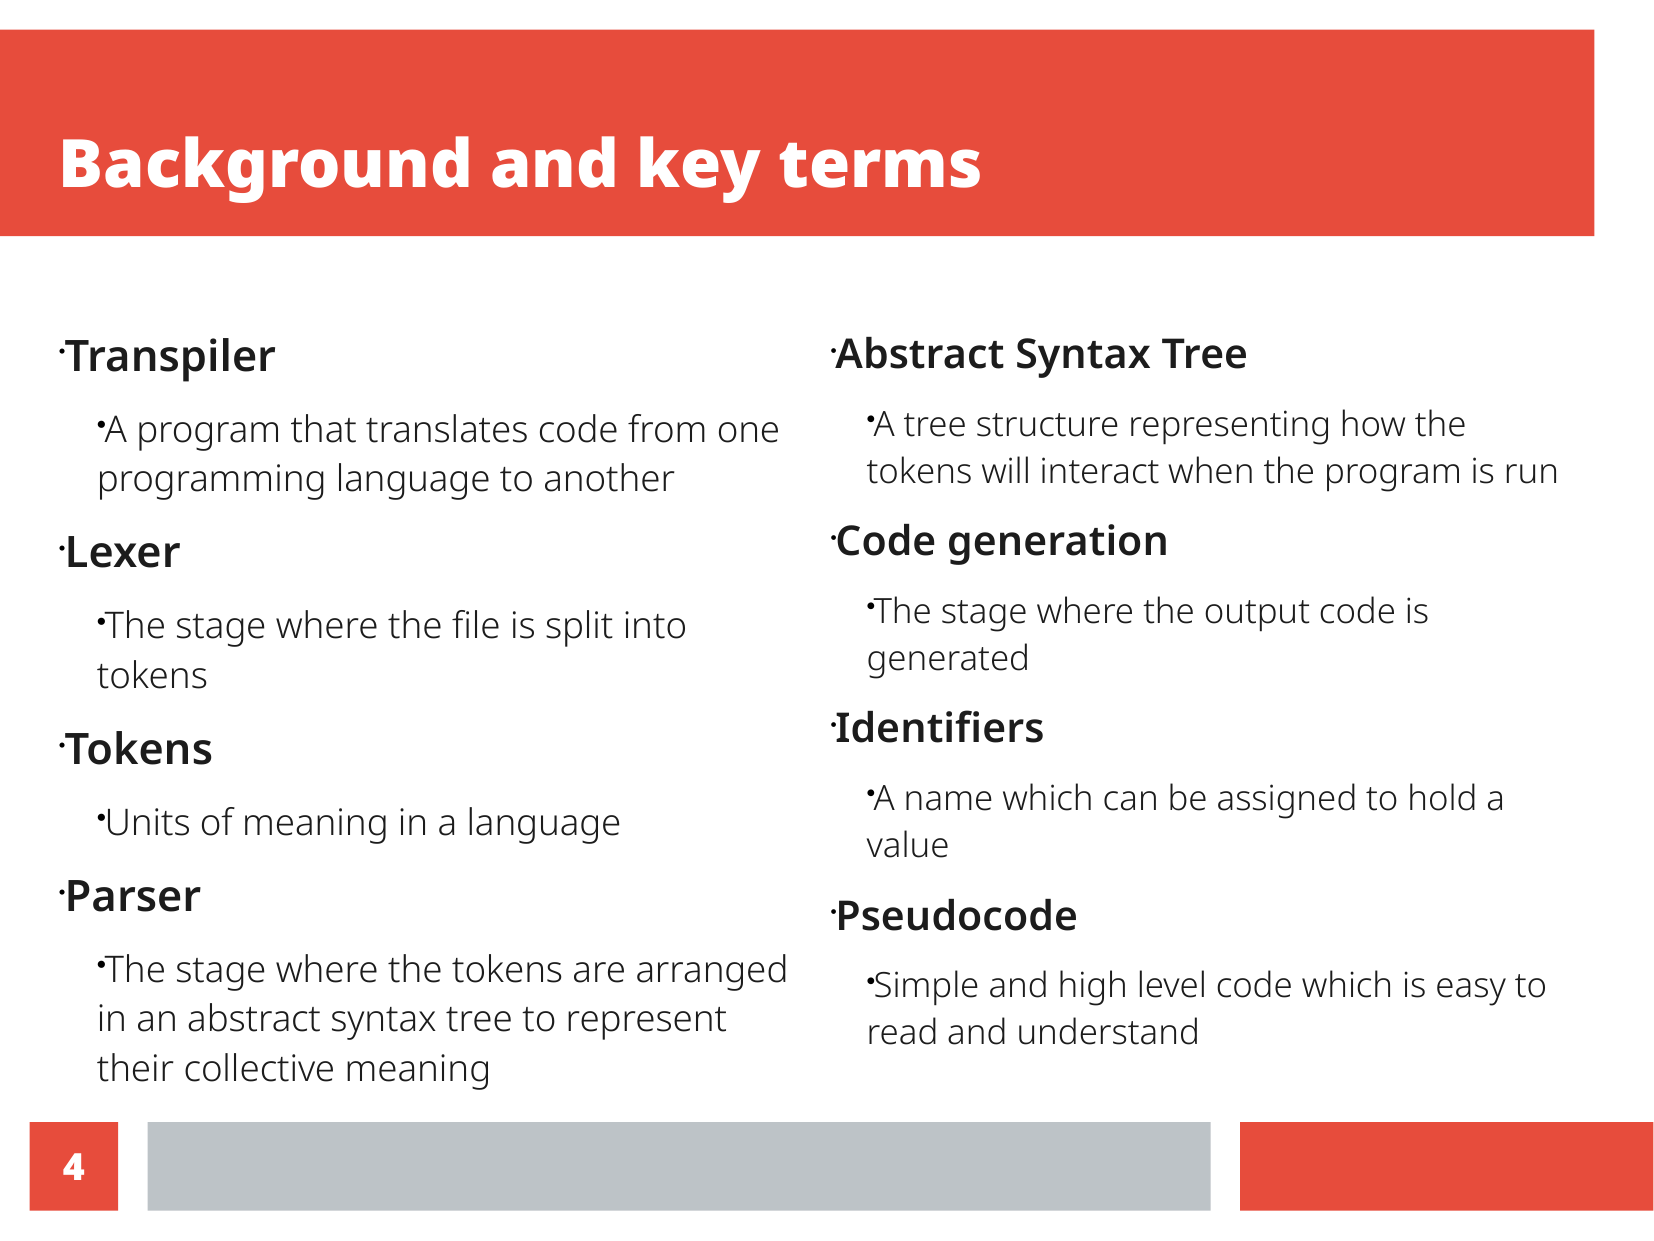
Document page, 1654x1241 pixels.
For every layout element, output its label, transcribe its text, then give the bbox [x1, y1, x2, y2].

title Background and key terms [59, 59, 1595, 207]
list Transpiler A program that translates code from one programming language to another Lexer The stage where the file is split into tokens Tokens Units of meaning in a language Parser The stage where the tokens are arranged in an abstract syntax tree to represent their collective meaning [59, 324, 794, 1093]
list Abstract Syntax Tree A tree structure representing how the tokens will interact when the program is run Code generation The stage where the output code is generated Identifiers A name which can be assigned to hold a value Pseudocode Simple and high level code which is easy to read and understand [830, 324, 1566, 1093]
